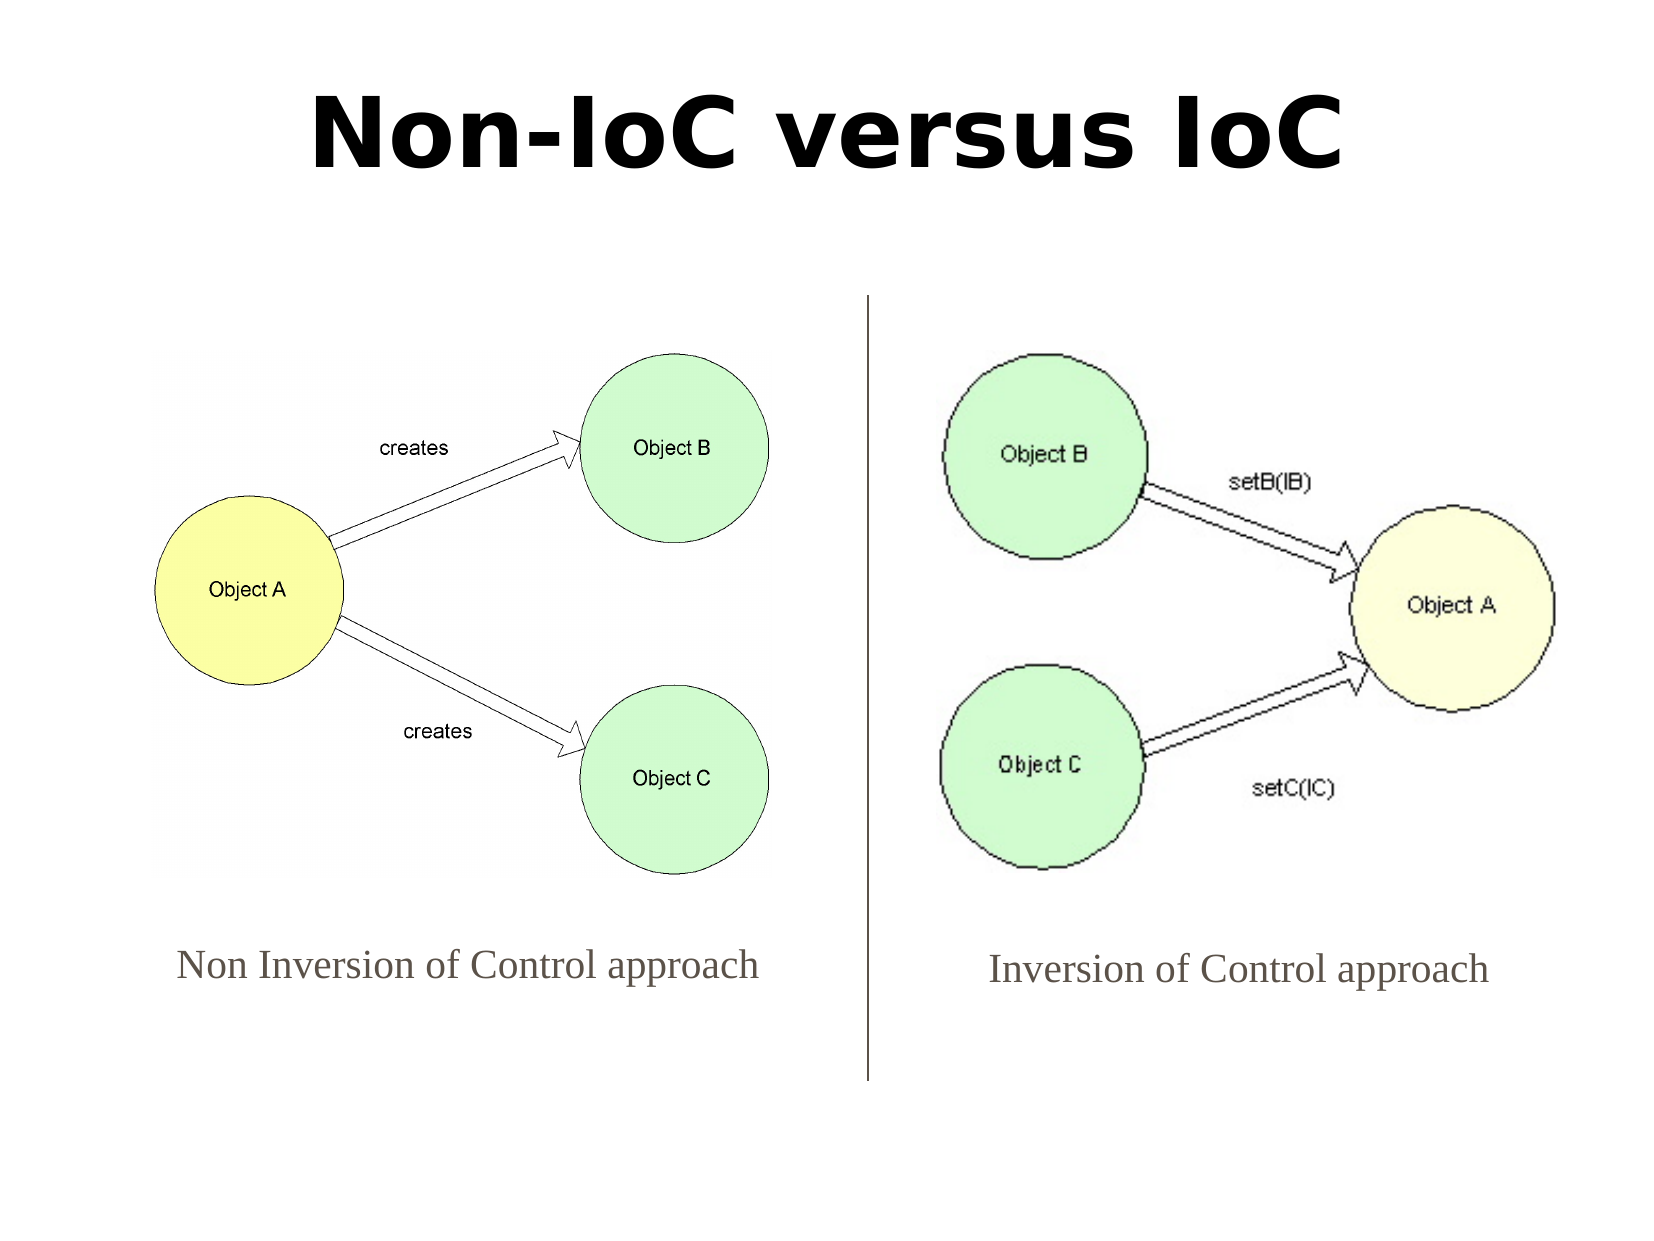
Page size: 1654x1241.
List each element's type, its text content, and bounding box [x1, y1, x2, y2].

text_box Inversion of Control approach [942, 933, 1536, 999]
picture [936, 350, 1558, 874]
picture [151, 350, 772, 878]
text_box Non Inversion of Control approach [151, 929, 786, 995]
title Non-IoC versus IoC [82, 49, 1571, 196]
